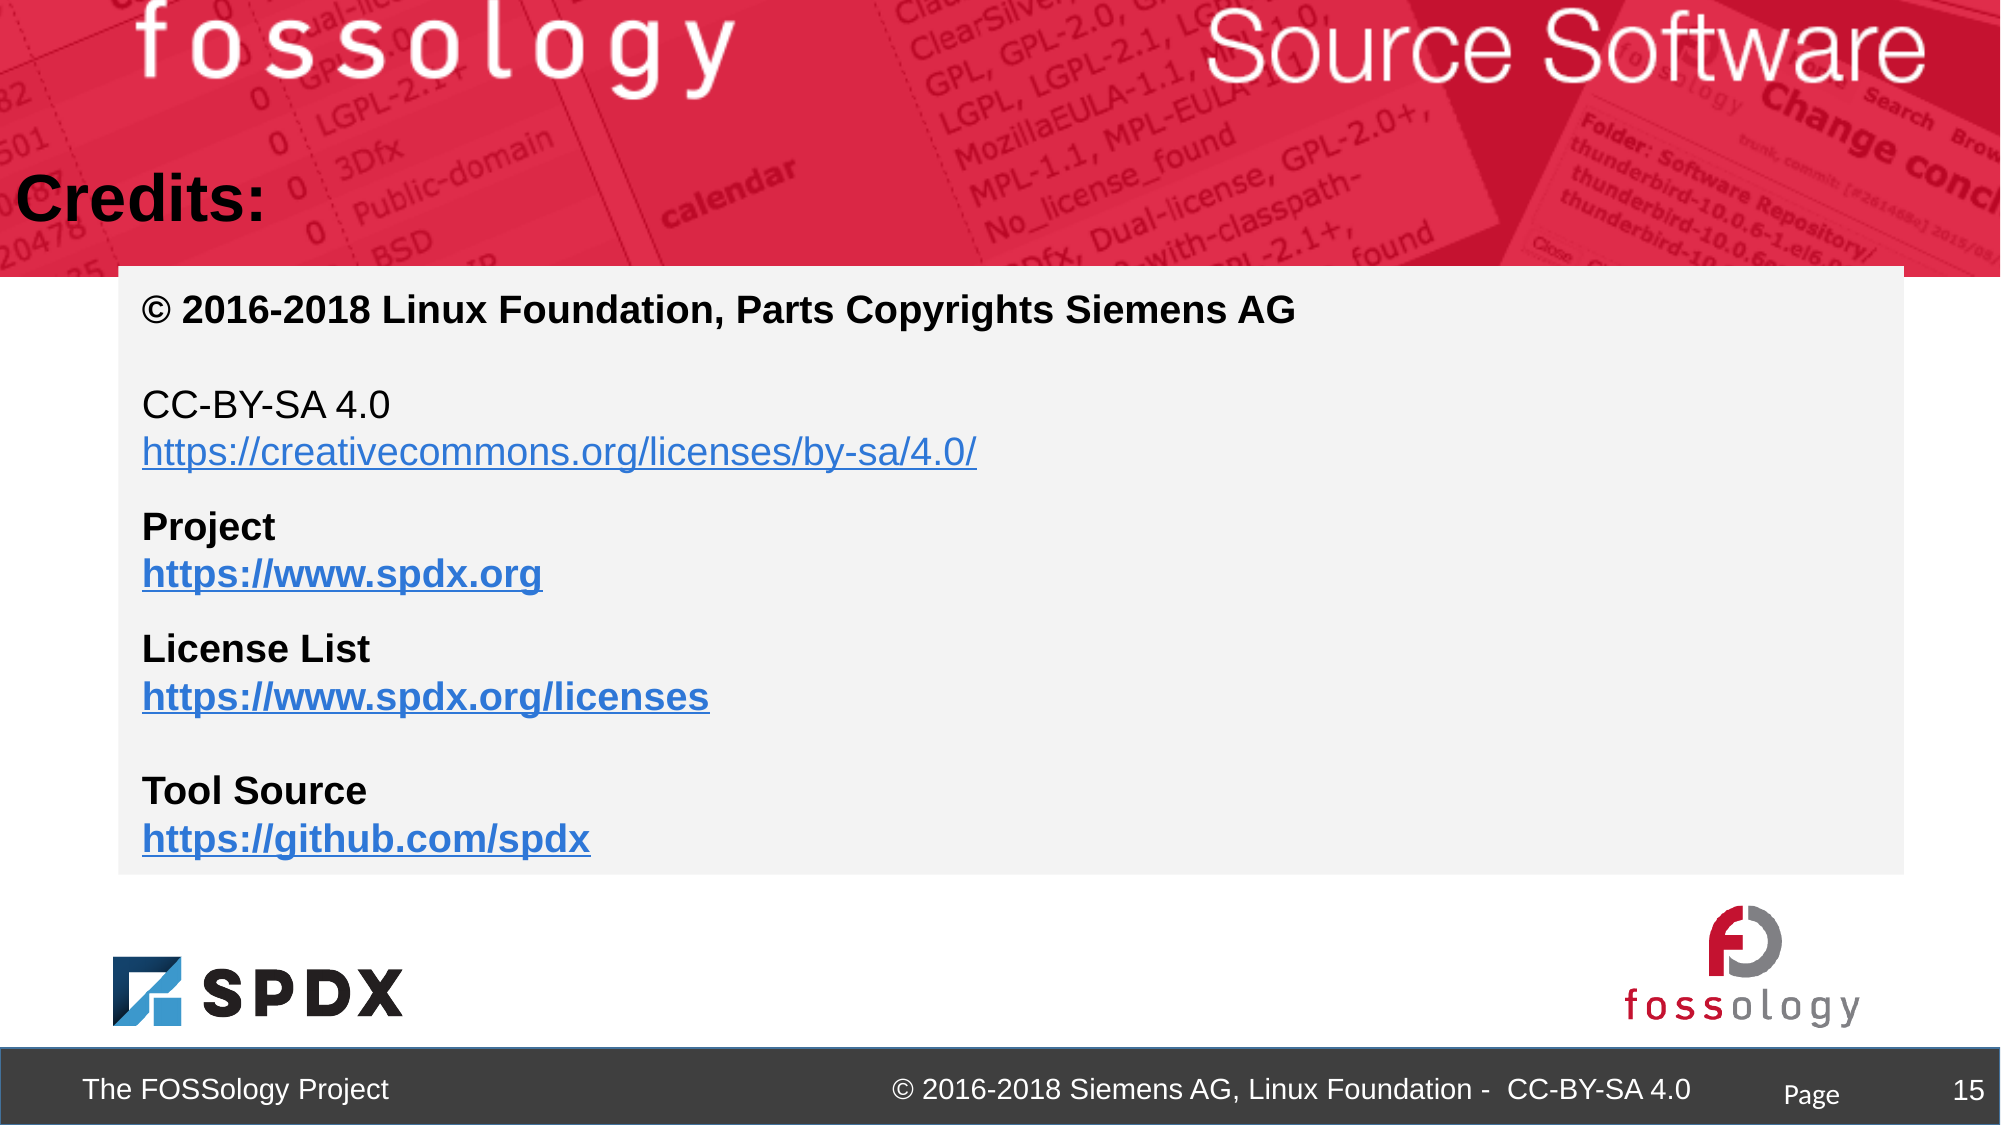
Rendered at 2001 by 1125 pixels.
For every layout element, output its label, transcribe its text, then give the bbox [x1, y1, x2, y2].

text_box Credits: [0, 65, 2000, 274]
text_box © 2016-2018 Linux Foundation, Parts Copyrights Siemens AG CC-BY-SA 4.0 https://creativecommons.org/licenses/by-sa/4.0/ Project https://www.spdx.org License List https://www.spdx.org/licenses Tool Source https://github.com/spdx [118, 266, 1904, 875]
text_box Page [1637, 1060, 1862, 1125]
picture [113, 956, 403, 1026]
picture [0, 0, 2001, 277]
picture [1621, 901, 1863, 1031]
